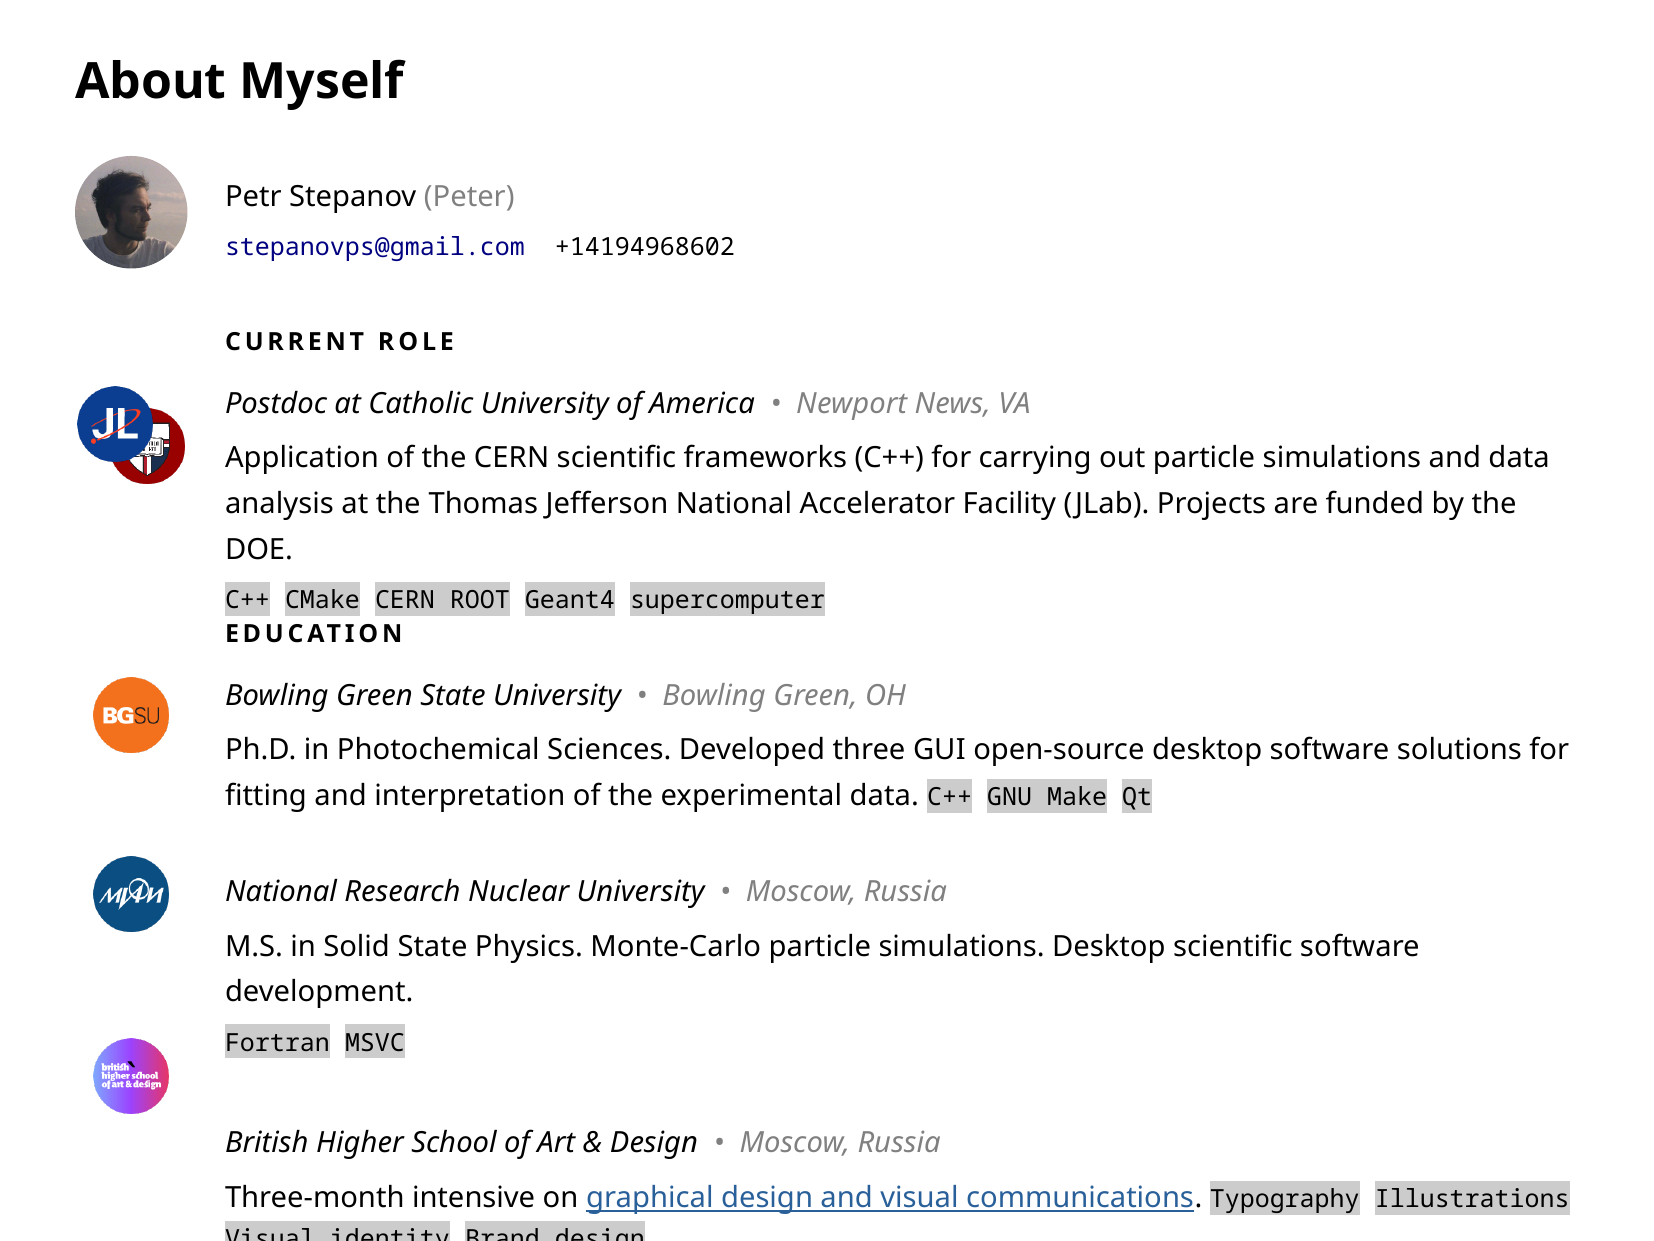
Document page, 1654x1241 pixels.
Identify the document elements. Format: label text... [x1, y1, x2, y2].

picture [93, 677, 169, 753]
picture [77, 386, 185, 484]
text_box EDUCATION Bowling Green State University • Bowling Green, OH Ph.D. in Photochemical Sciences. Developed three GUI open-source desktop software solutions for fitting and interpretation of the experimental data. C++ GNU Make Qt National Research Nuclear University • Moscow, Russia M.S. in Solid State Physics. Monte-Carlo particle simulations. Desktop scientific software development. Fortran MSVC British Higher School of Art & Design • Moscow, Russia Three-month intensive on graphical design and visual communications. Typography Illustrations Visual identity Brand design [225, 610, 1576, 1154]
picture [93, 1038, 169, 1114]
picture [93, 856, 169, 932]
text_box [75, 155, 188, 269]
text_box About Myself [75, 45, 1576, 120]
text_box Petr Stepanov (Peter) stepanovps@gmail.com +14194968602 [225, 169, 1576, 300]
text_box CURRENT ROLE Postdoc at Catholic University of America • Newport News, VA Application of the CERN scientific frameworks (C++) for carrying out particle simulations and data analysis at the Thomas Jefferson National Accelerator Facility (JLab). Projects are funded by the DOE. C++ CMake CERN ROOT Geant4 supercomputer [225, 318, 1576, 610]
